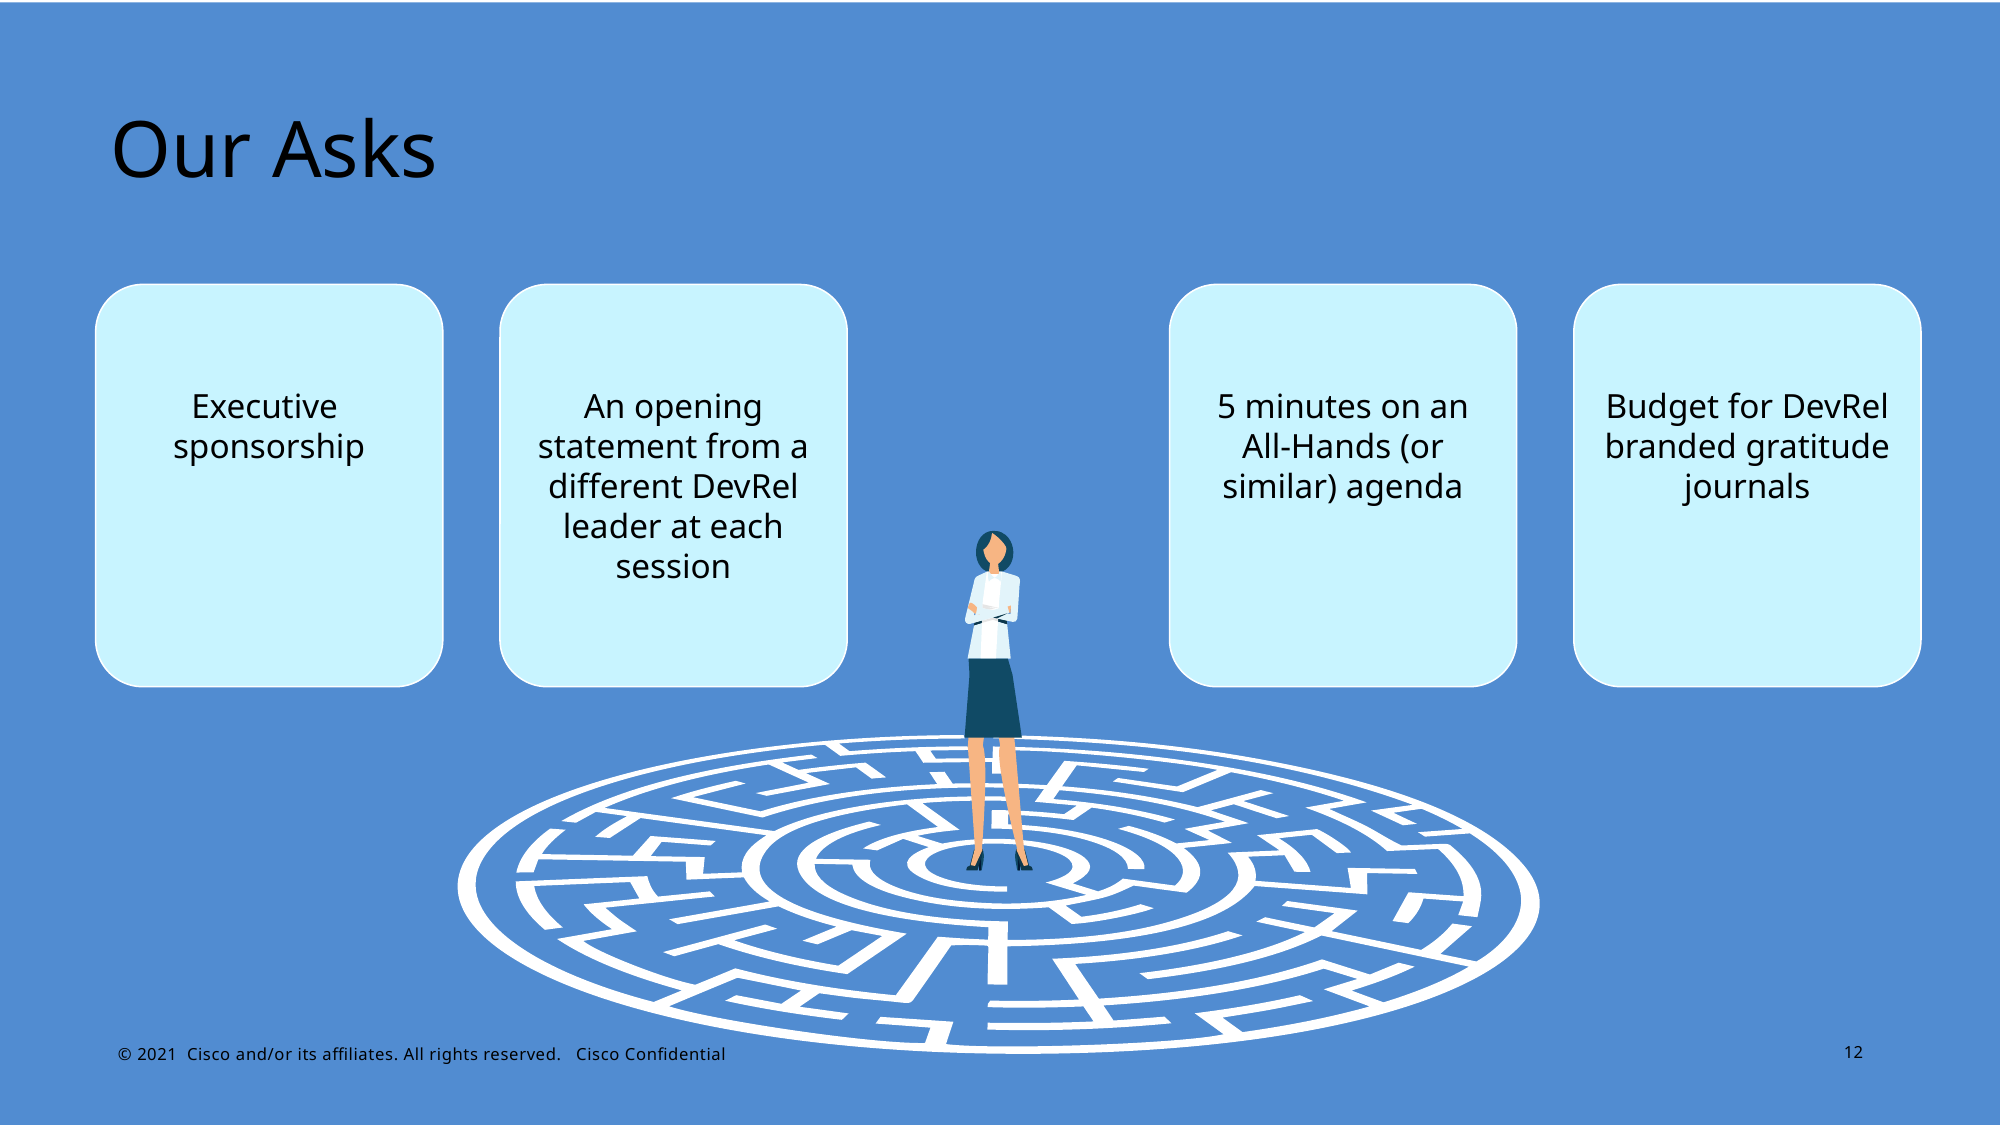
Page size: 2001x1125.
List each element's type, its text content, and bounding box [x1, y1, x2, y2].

text_box 5 minutes on an All-Hands (or similar) agenda [1169, 284, 1517, 687]
title Our Asks [95, 74, 1922, 235]
text_box <number> [1830, 1034, 1944, 1072]
text_box [0, 2, 2000, 1125]
text_box Budget for DevRel branded gratitude journals [1573, 284, 1922, 687]
text_box Executive sponsorship [95, 284, 443, 687]
text_box © 2021 Cisco and/or its affiliates. All rights reserved. Cisco Confidential [104, 1037, 849, 1071]
text_box An opening statement from a different DevRel leader at each session [499, 284, 848, 687]
